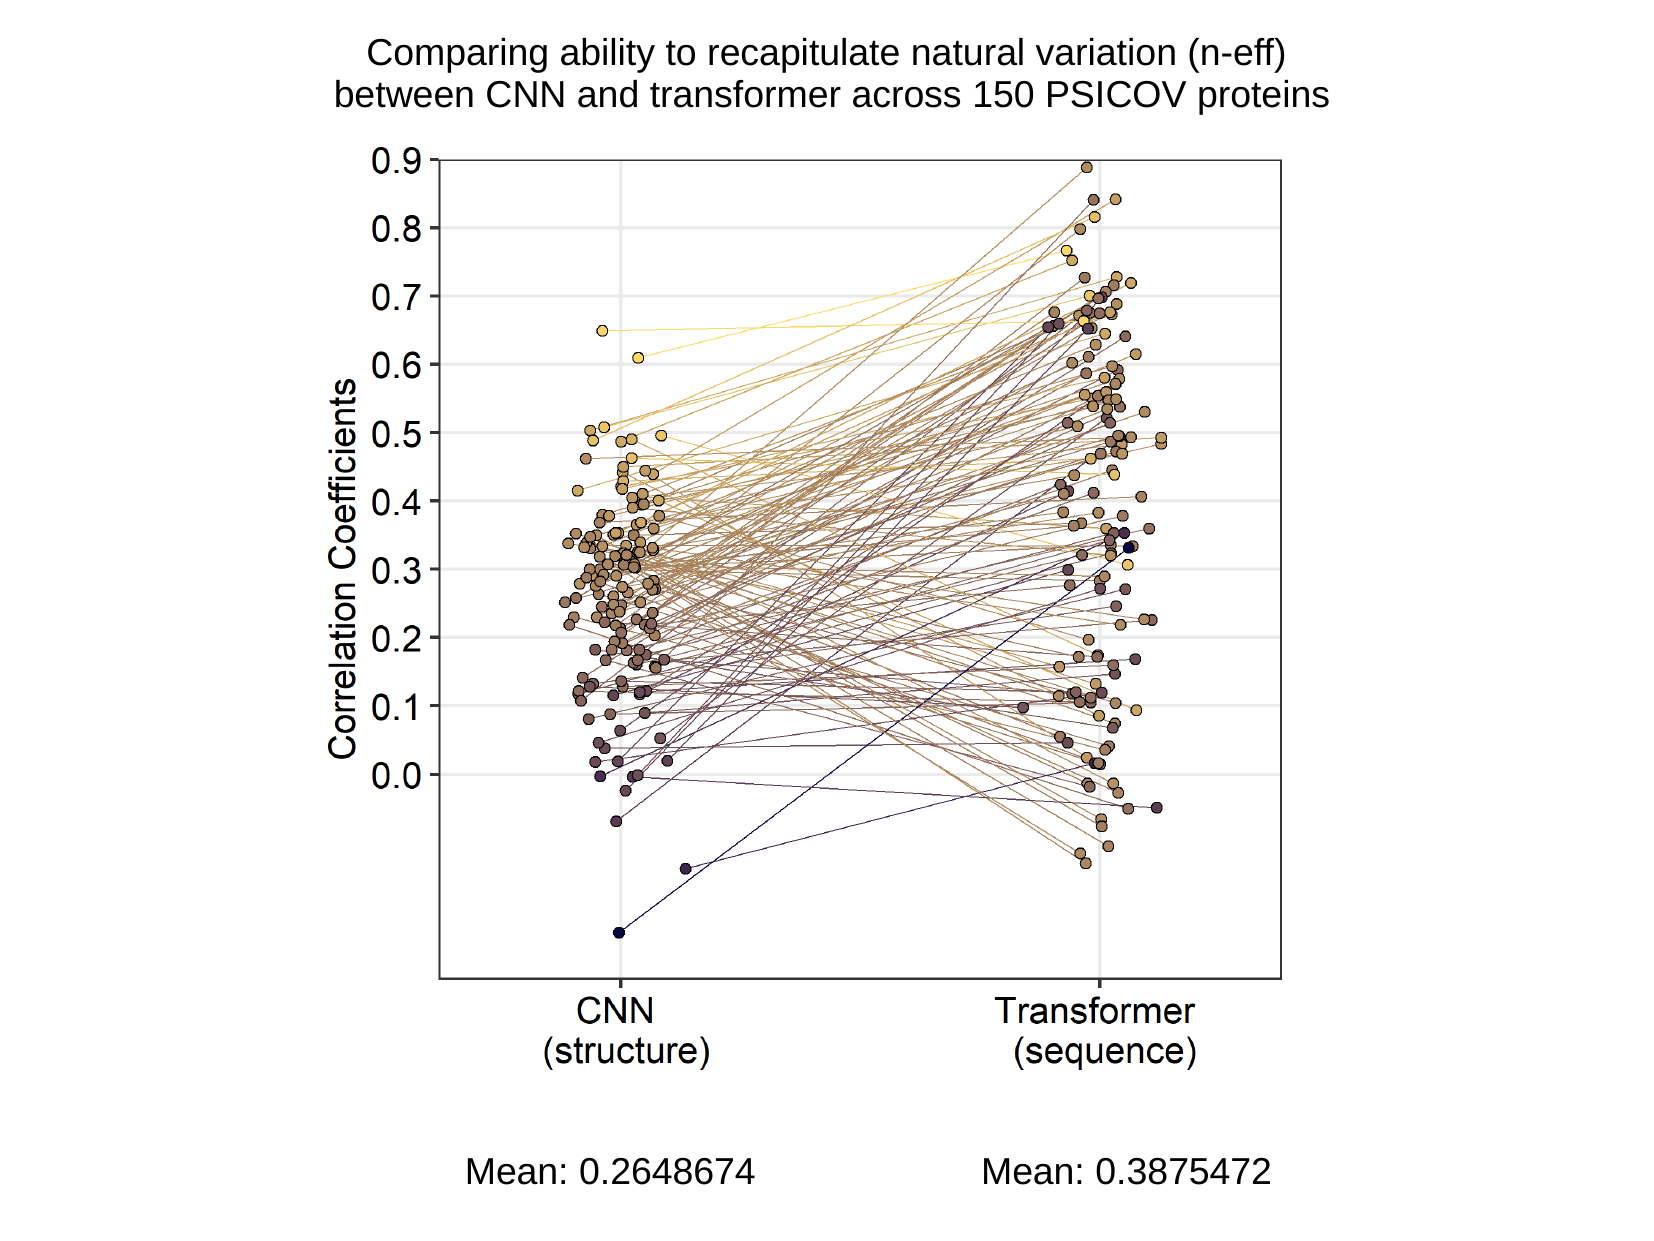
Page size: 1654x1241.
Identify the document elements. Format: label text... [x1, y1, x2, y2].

text_box Comparing ability to recapitulate natural variation (n-eff) between CNN and transformer across 150 PSICOV proteins [0, 24, 1654, 132]
picture [309, 141, 1300, 1132]
text_box Mean: 0.2648674 [450, 1143, 811, 1201]
text_box Mean: 0.3875472 [966, 1143, 1327, 1201]
